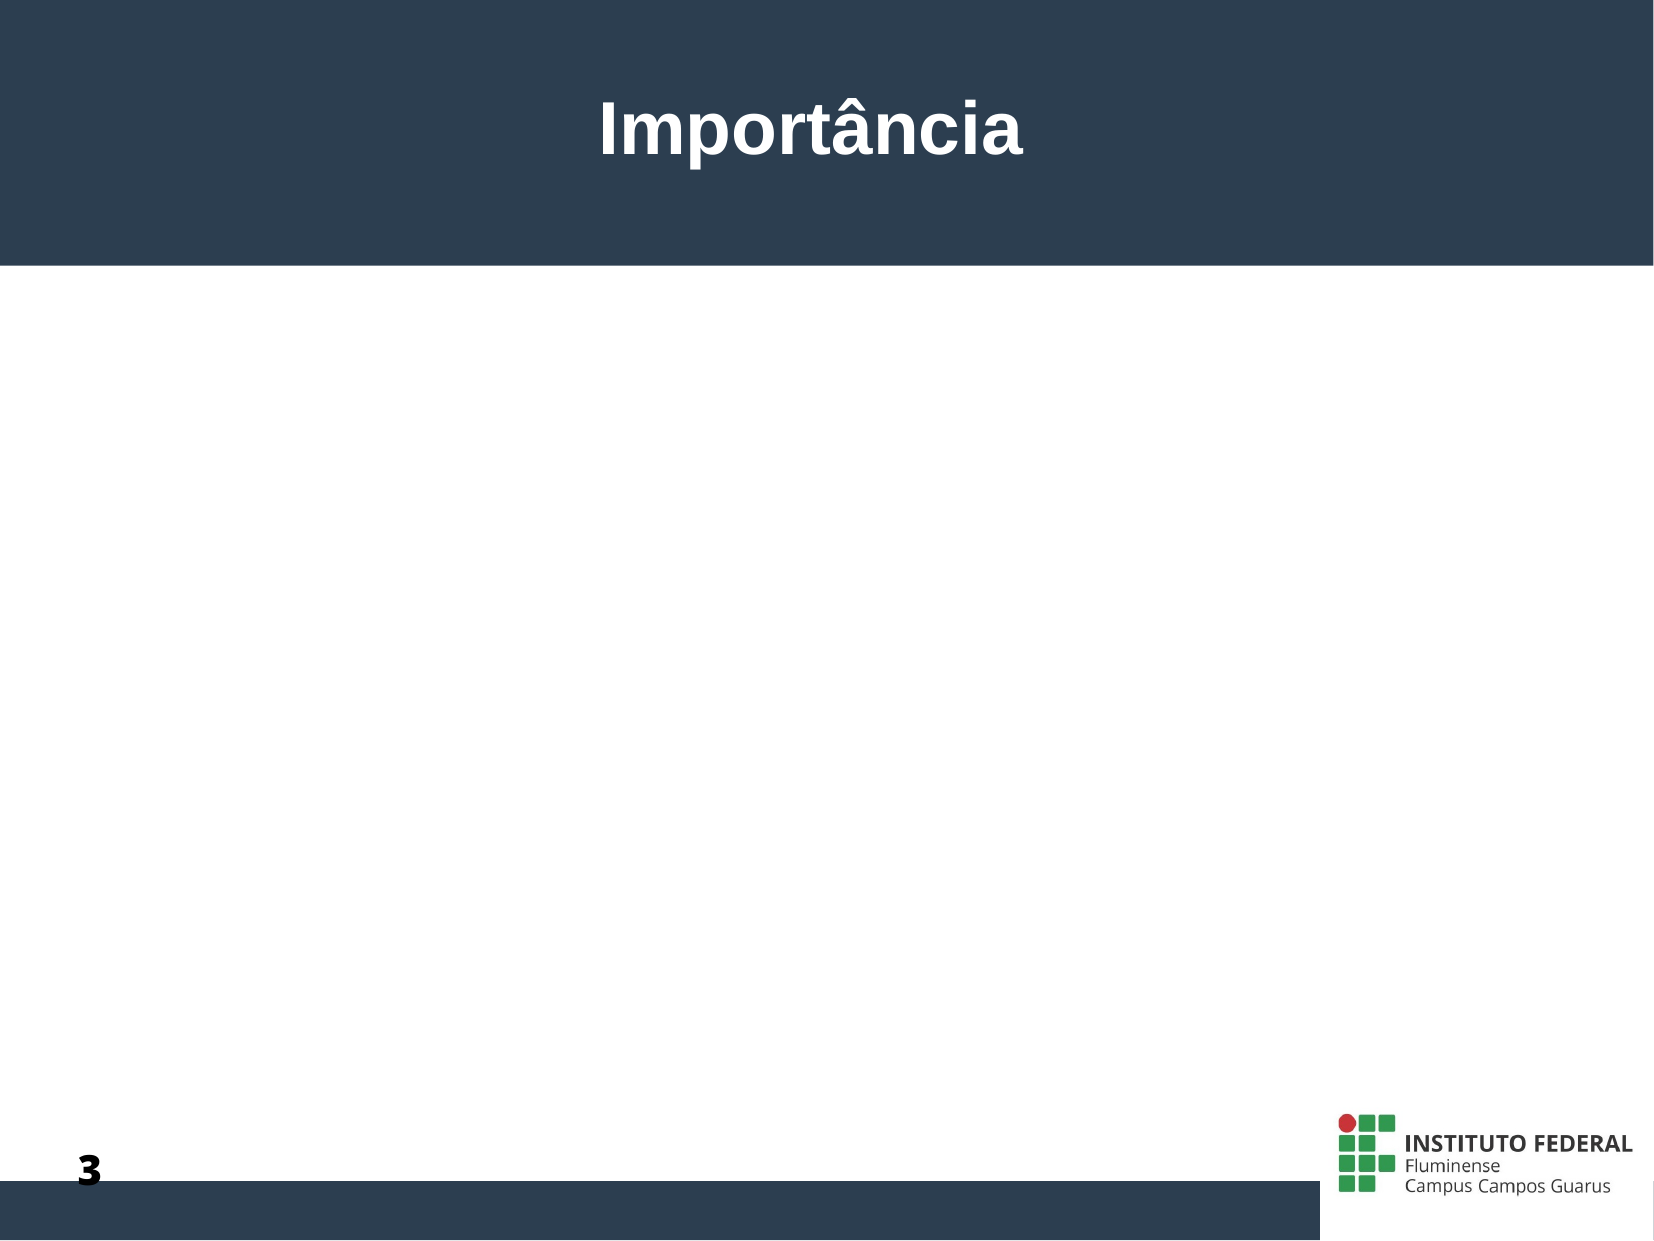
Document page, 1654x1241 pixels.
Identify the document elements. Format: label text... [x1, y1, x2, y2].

title Importância [59, 49, 1595, 207]
picture [1320, 1074, 1654, 1241]
